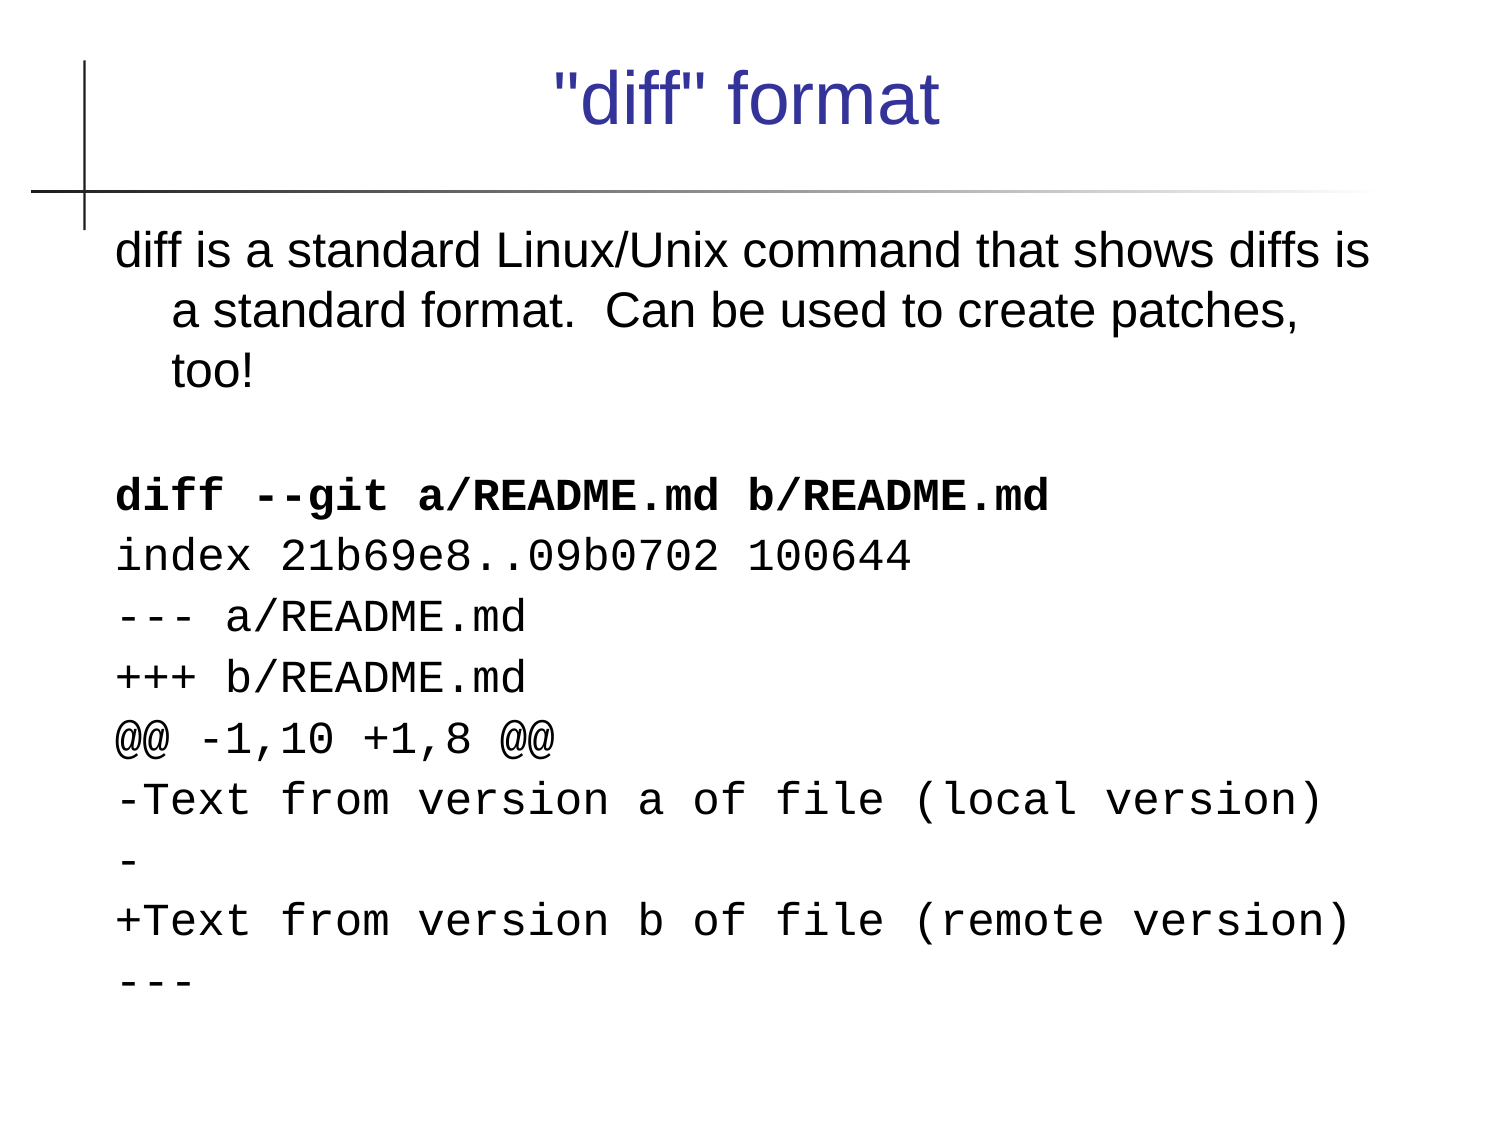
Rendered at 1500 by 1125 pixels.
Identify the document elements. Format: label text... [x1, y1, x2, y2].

title "diff" format [100, 41, 1394, 148]
list diff is a standard Linux/Unix command that shows diffs is a standard format. Can be used to create patches, too! diff --git a/README.md b/README.md index 21b69e8..09b0702 100644 --- a/README.md +++ b/README.md @@ -1,10 +1,8 @@ -Text from version a of file (local version) - +Text from version b of file (remote version) --- [100, 209, 1394, 1021]
